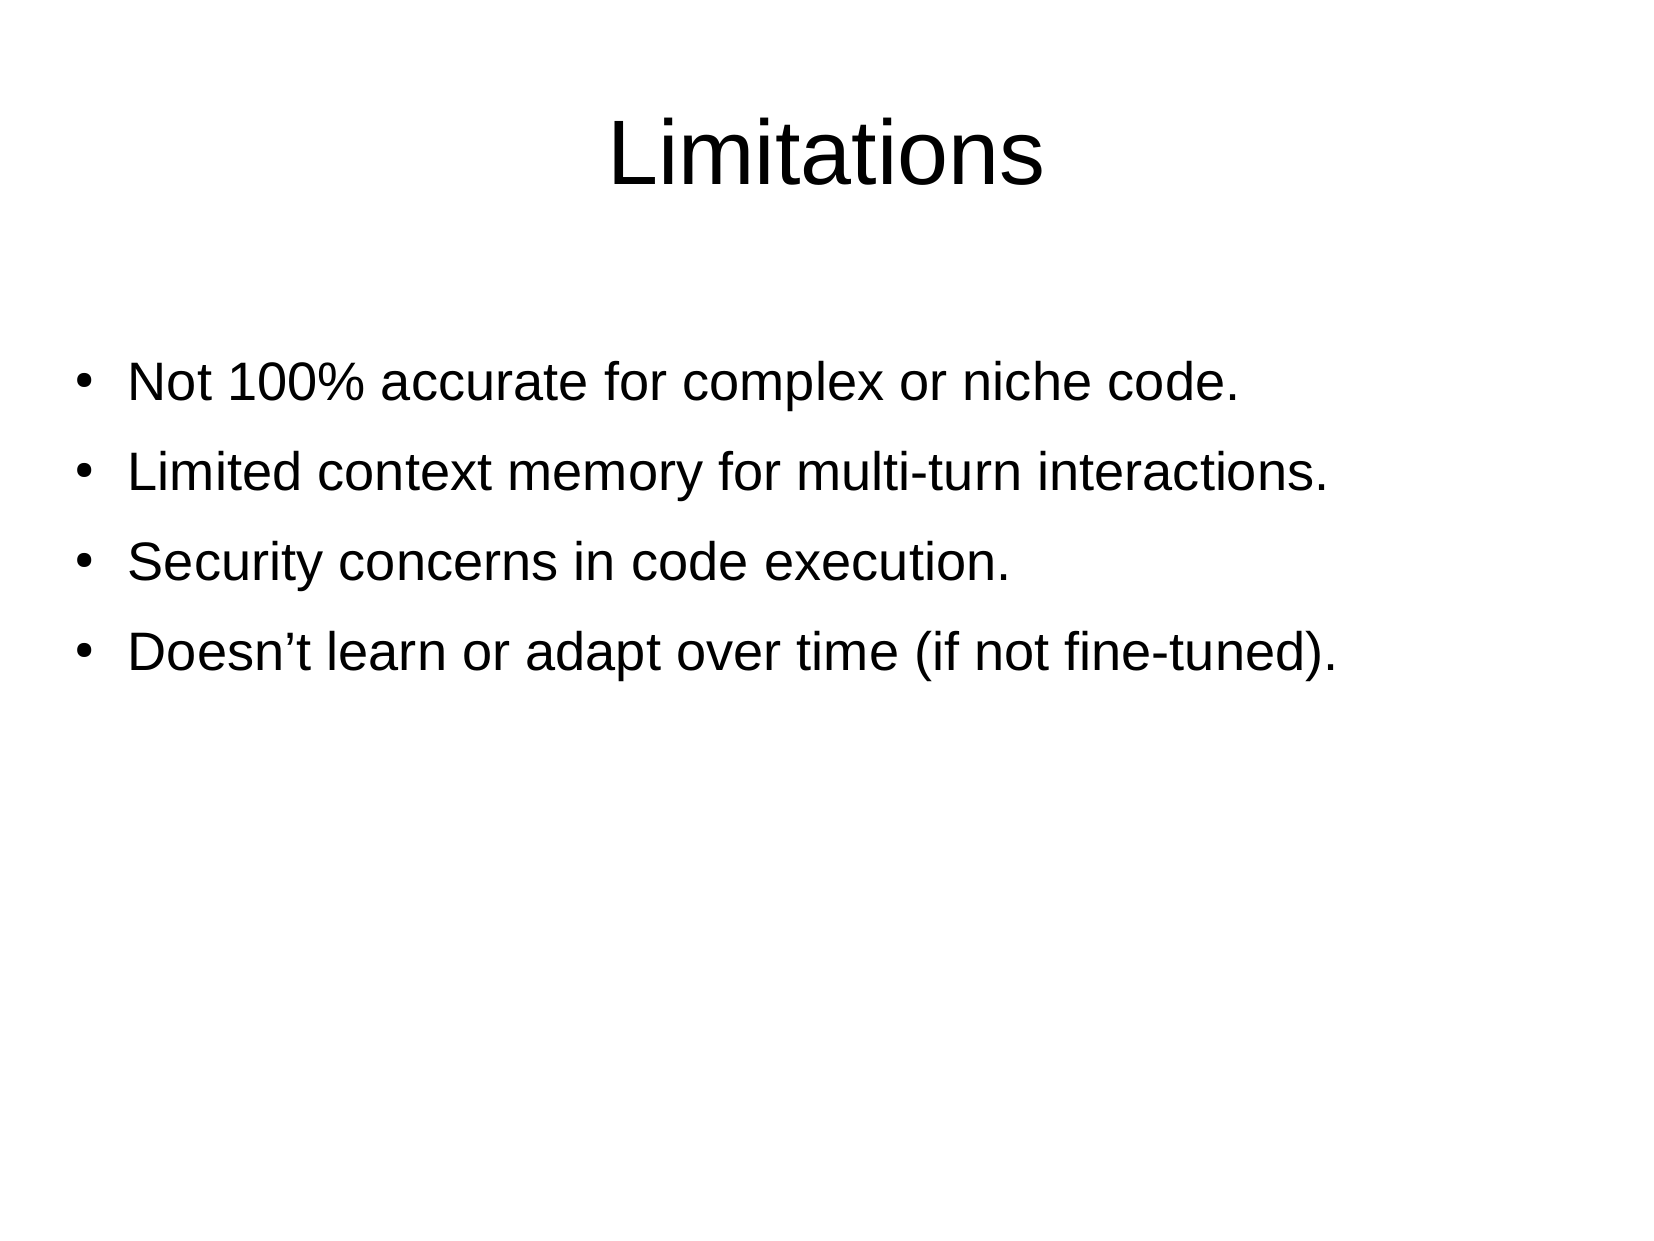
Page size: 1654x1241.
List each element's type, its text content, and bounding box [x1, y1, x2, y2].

list Not 100% accurate for complex or niche code. Limited context memory for multi-turn interactions. Security concerns in code execution. Doesn’t learn or adapt over time (if not fine-tuned). [56, 261, 1546, 1081]
title Limitations [82, 49, 1571, 257]
